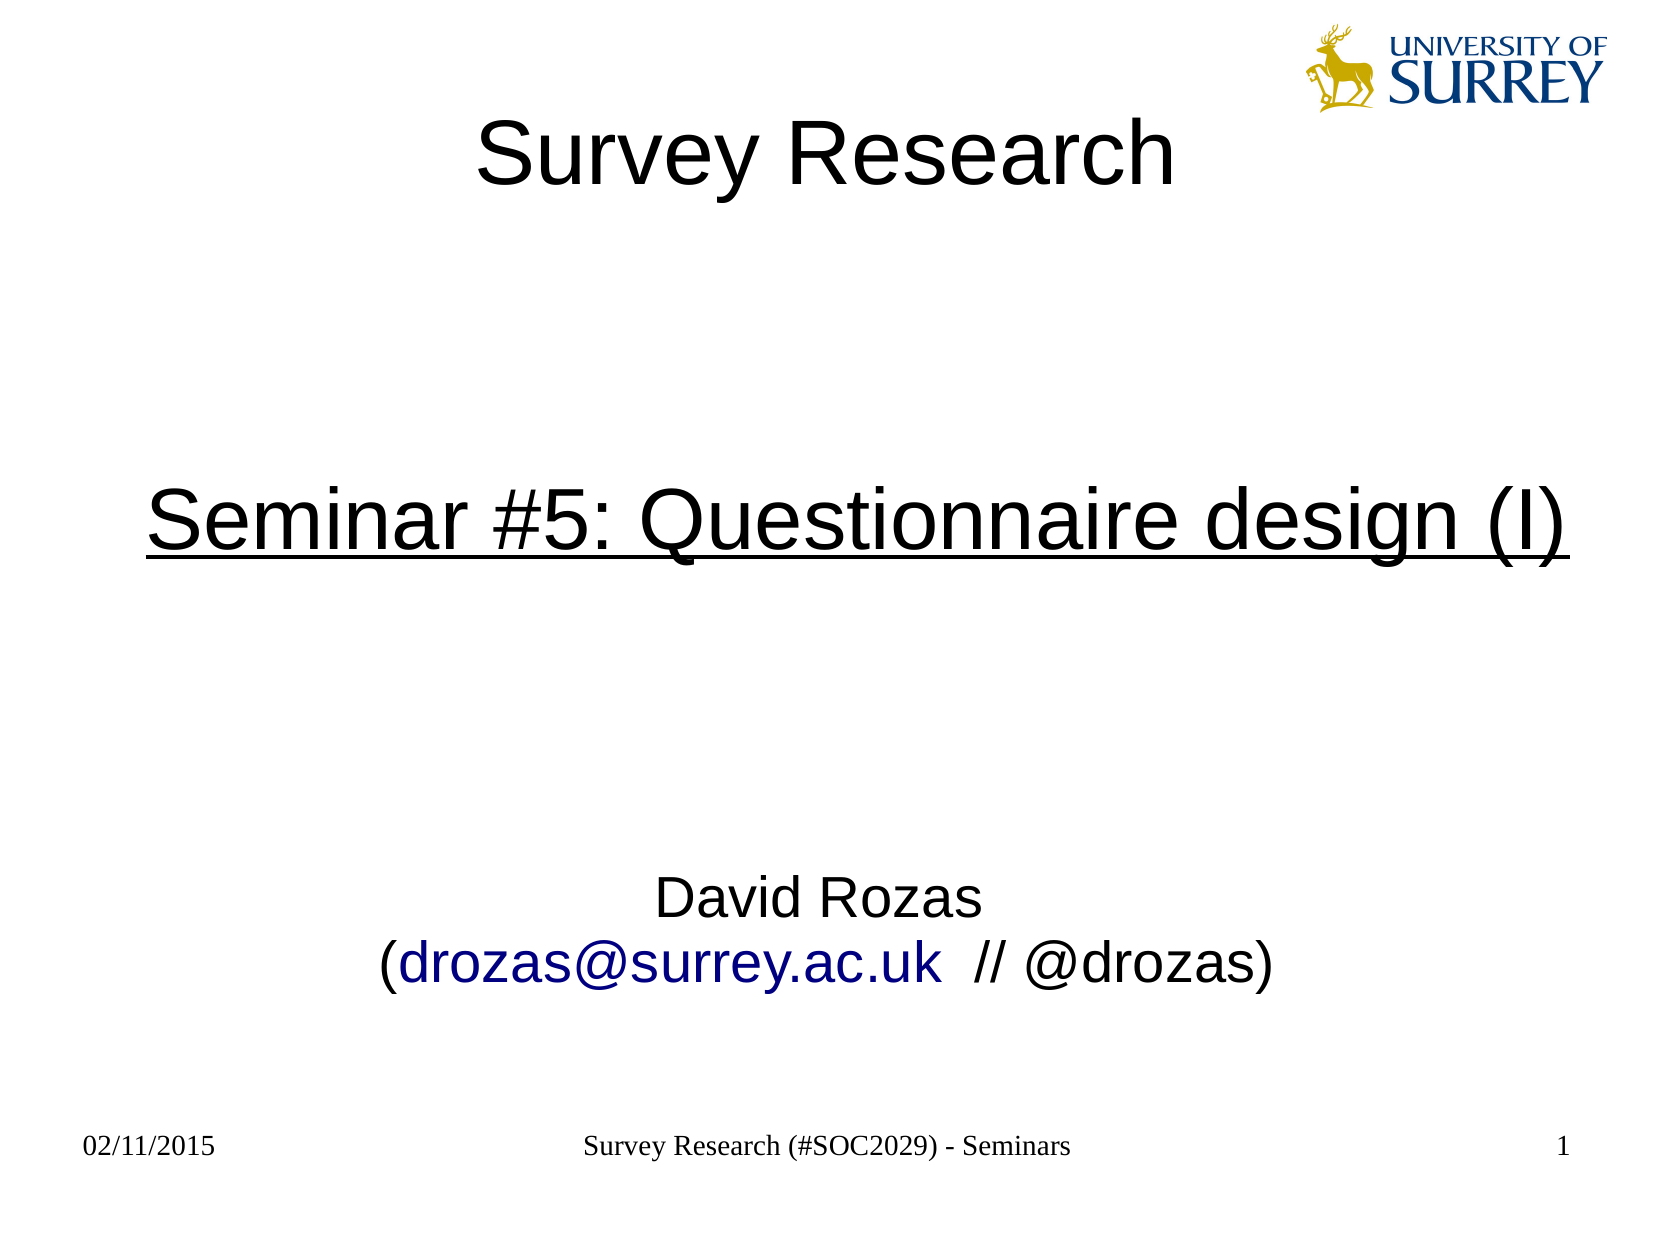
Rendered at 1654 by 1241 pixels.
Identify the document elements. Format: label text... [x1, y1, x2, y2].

list Seminar #5: Questionnaire design (I) David Rozas (drozas@surrey.ac.uk // @drozas) [82, 290, 1571, 1010]
title Survey Research [82, 49, 1571, 257]
picture [1306, 23, 1607, 113]
